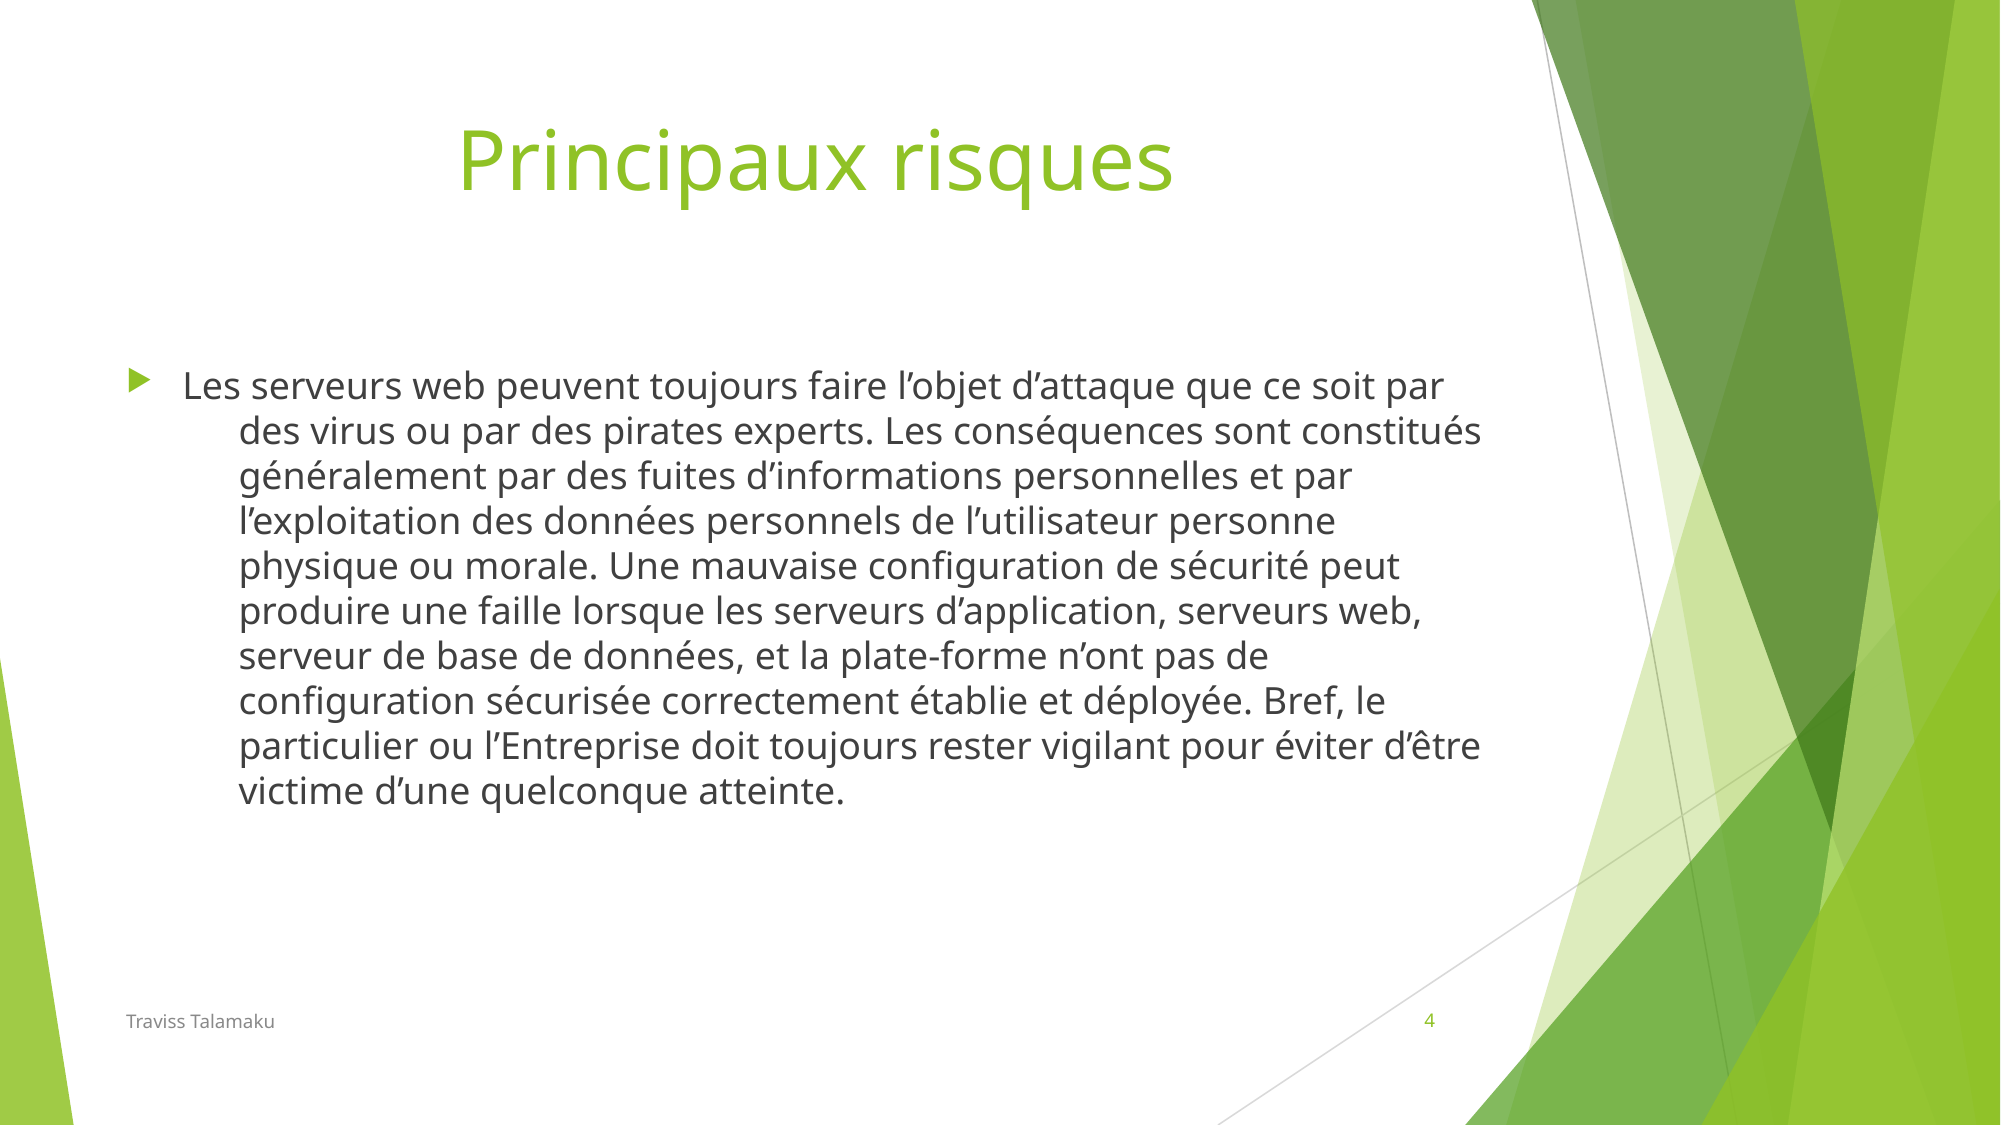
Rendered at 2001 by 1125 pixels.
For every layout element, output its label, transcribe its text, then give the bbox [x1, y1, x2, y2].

title Principaux risques [111, 99, 1522, 317]
list Les serveurs web peuvent toujours faire l’objet d’attaque que ce soit par des virus ou par des pirates experts. Les conséquences sont constitués généralement par des fuites d’informations personnelles et par l’exploitation des données personnels de l’utilisateur personne physique ou morale. Une mauvaise configuration de sécurité peut produire une faille lorsque les serveurs d’application, serveurs web, serveur de base de données, et la plate-forme n’ont pas de configuration sécurisée correctement établie et déployée. Bref, le particulier ou l’Entreprise doit toujours rester vigilant pour éviter d’être victime d’une quelconque atteinte. [111, 354, 1522, 992]
text_box Traviss Talamaku [111, 991, 1145, 1051]
text_box [1409, 991, 1522, 1051]
